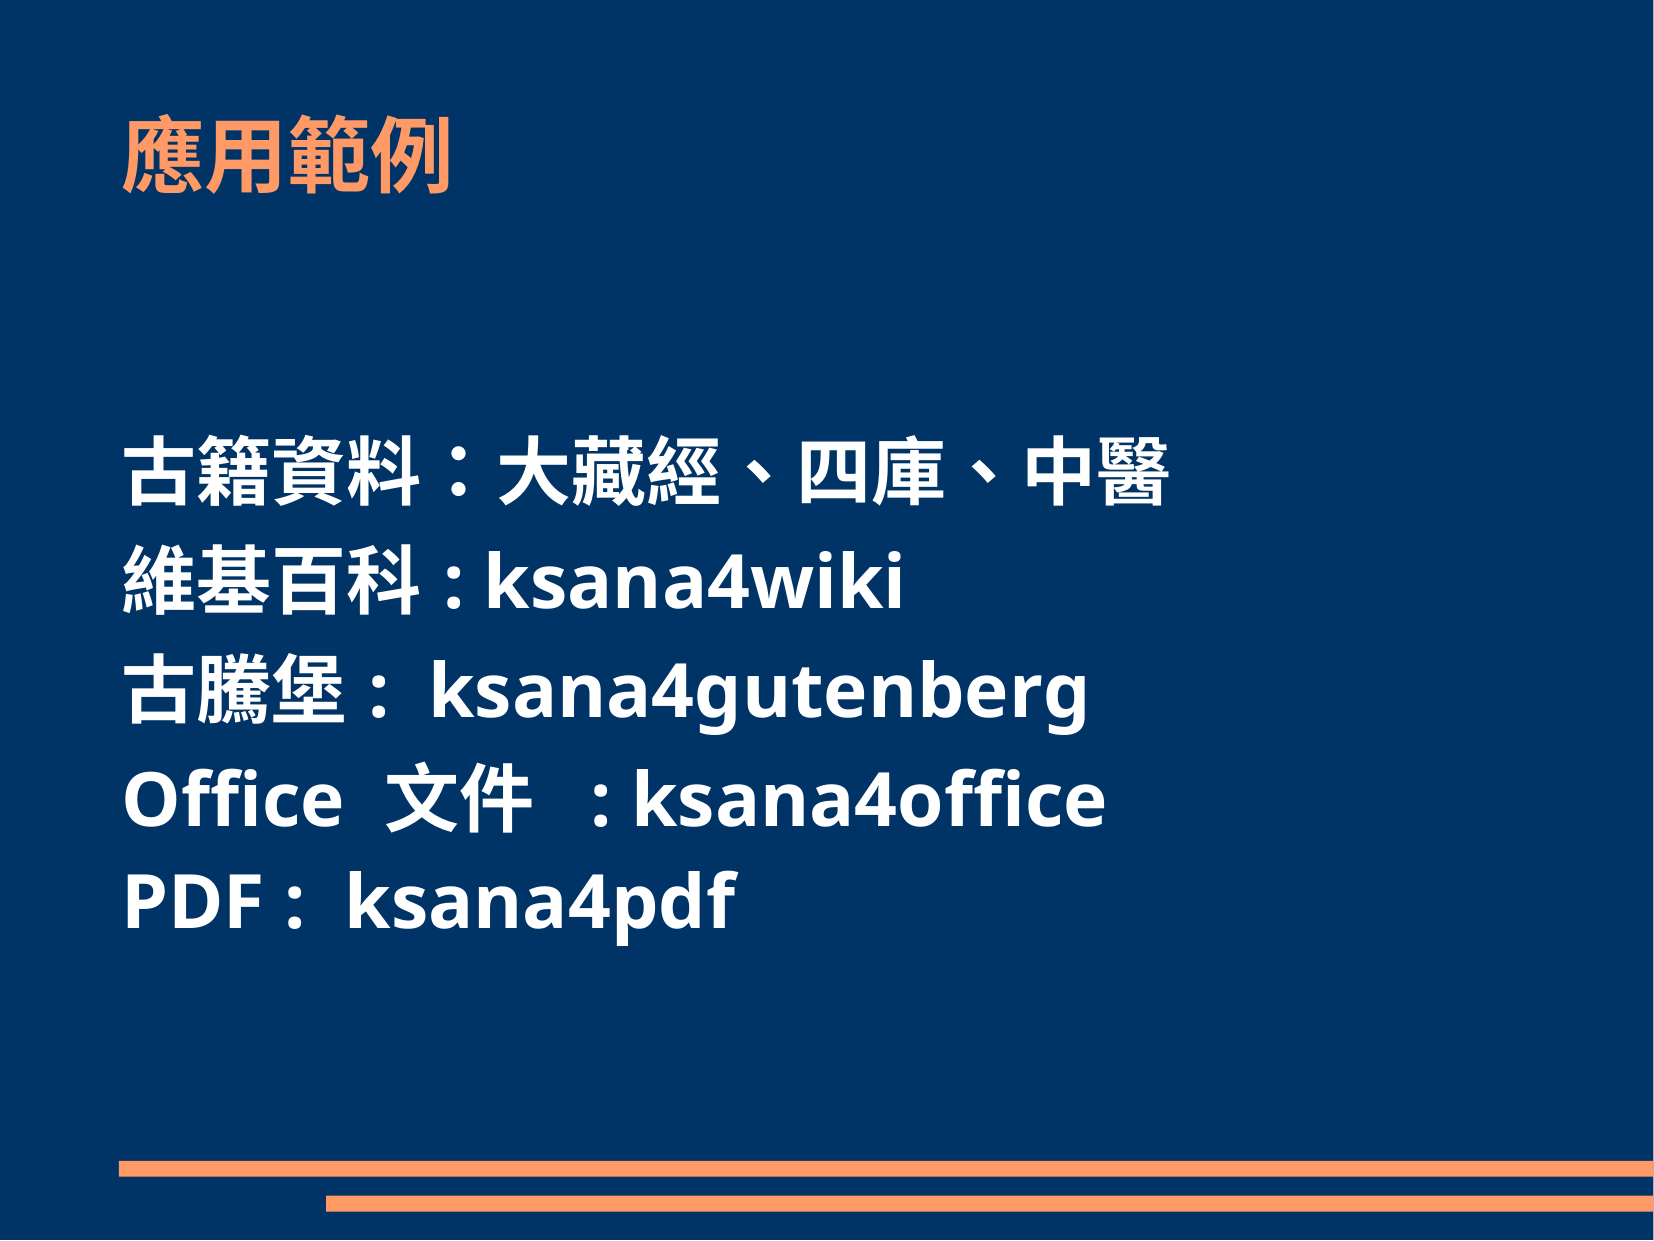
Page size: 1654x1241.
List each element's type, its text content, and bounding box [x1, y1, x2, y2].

subtitle 古籍資料：大藏經、四庫、中醫 維基百科: ksana4wiki 古騰堡: ksana4gutenberg Office 文件 : ksana4office PDF : ksana4pdf [121, 322, 1561, 1132]
title 應用範例 [121, 46, 1534, 254]
